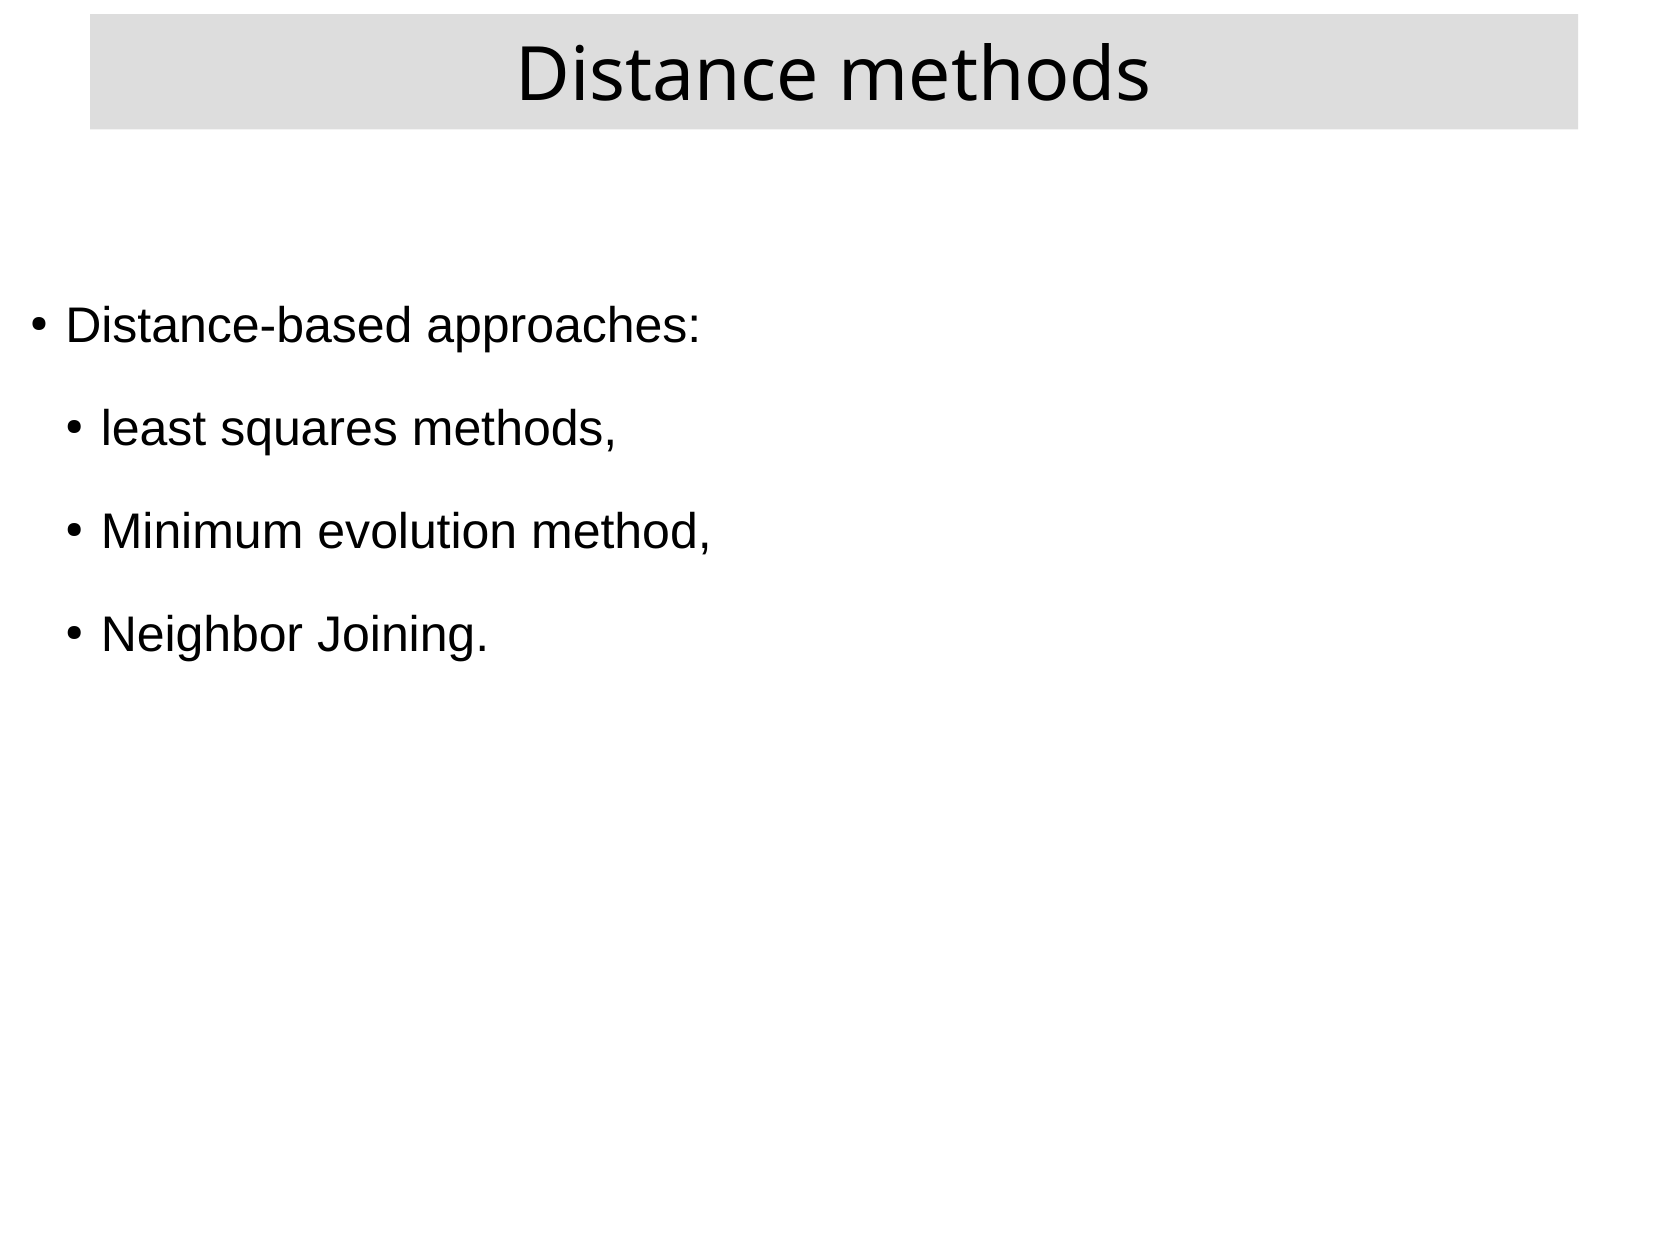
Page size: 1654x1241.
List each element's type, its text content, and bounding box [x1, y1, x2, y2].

title Distance methods [90, 14, 1579, 130]
subtitle Distance-based approaches: least squares methods, Minimum evolution method, Neighbor Joining. [30, 194, 1636, 765]
